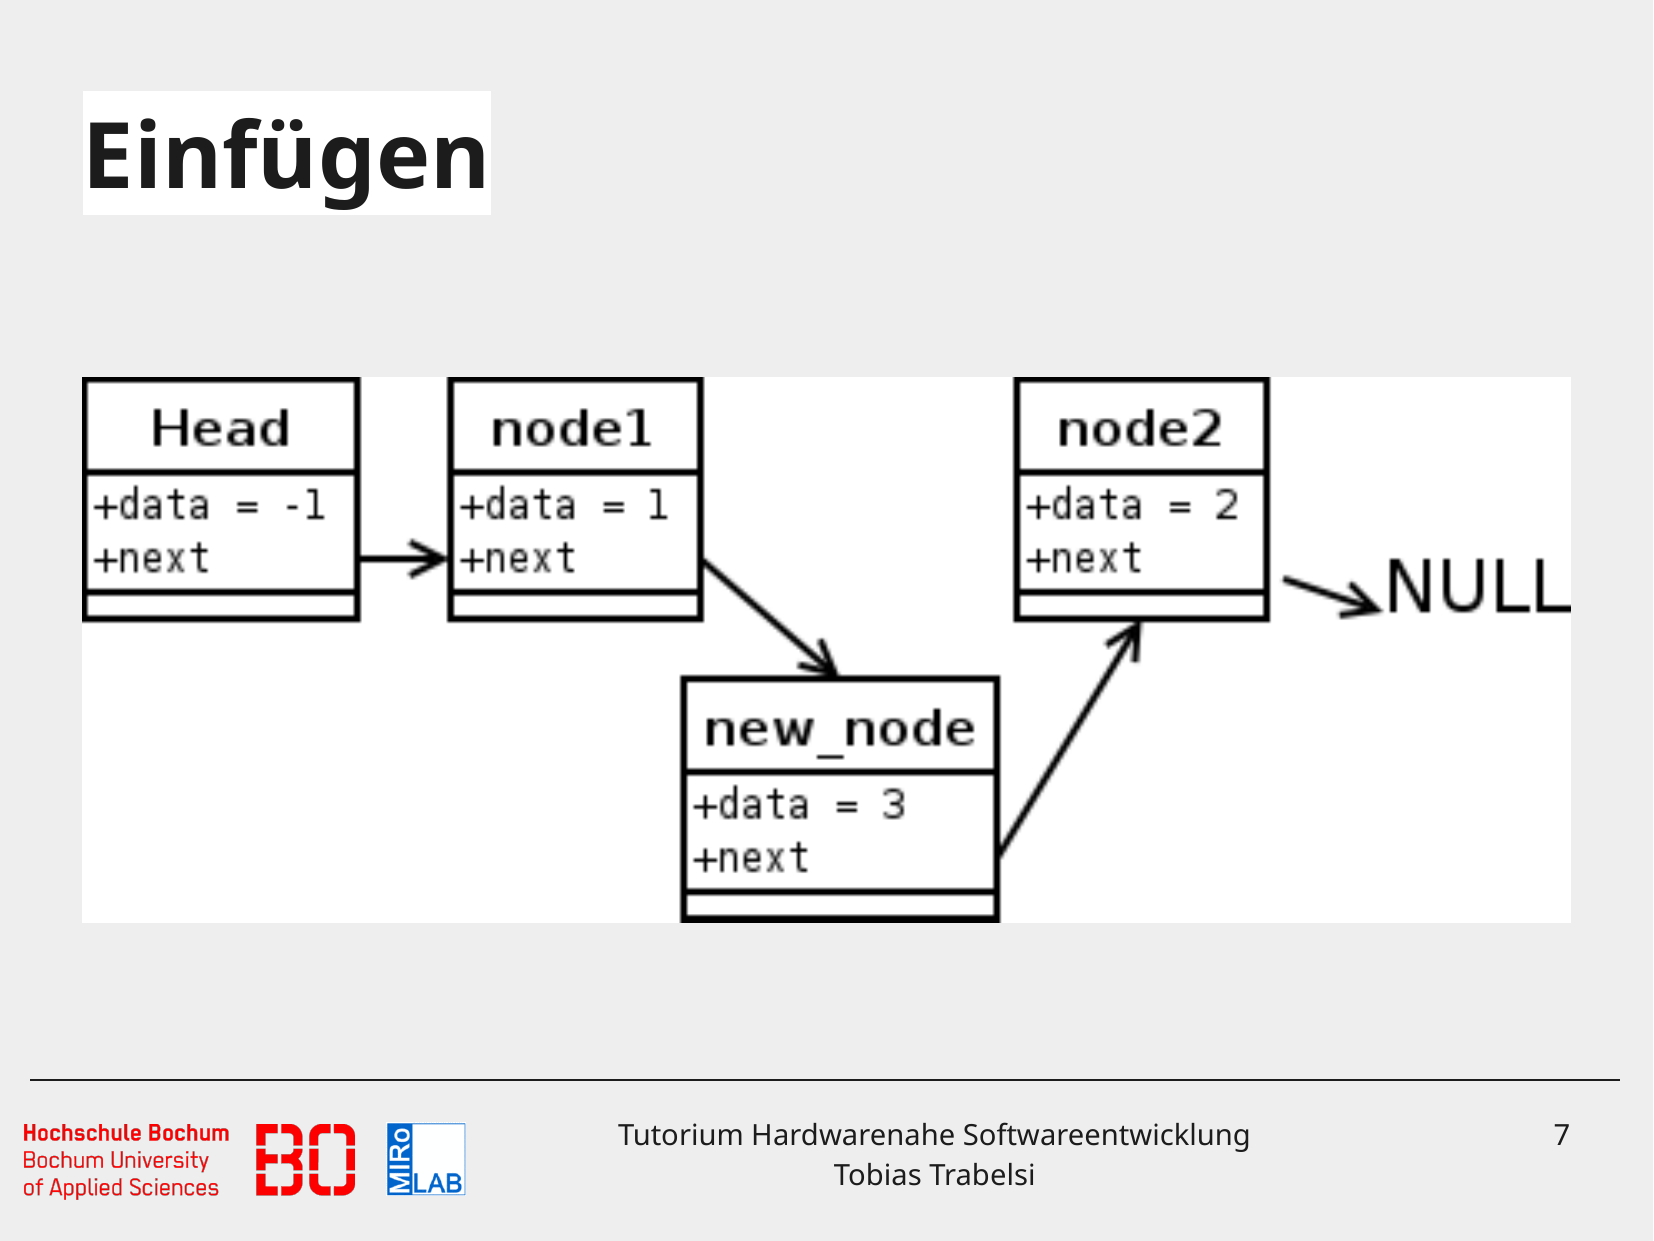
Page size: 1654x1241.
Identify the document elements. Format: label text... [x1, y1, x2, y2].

title Einfügen [82, 49, 1561, 257]
picture [82, 377, 1571, 923]
picture [24, 1124, 355, 1200]
picture [386, 1122, 466, 1196]
